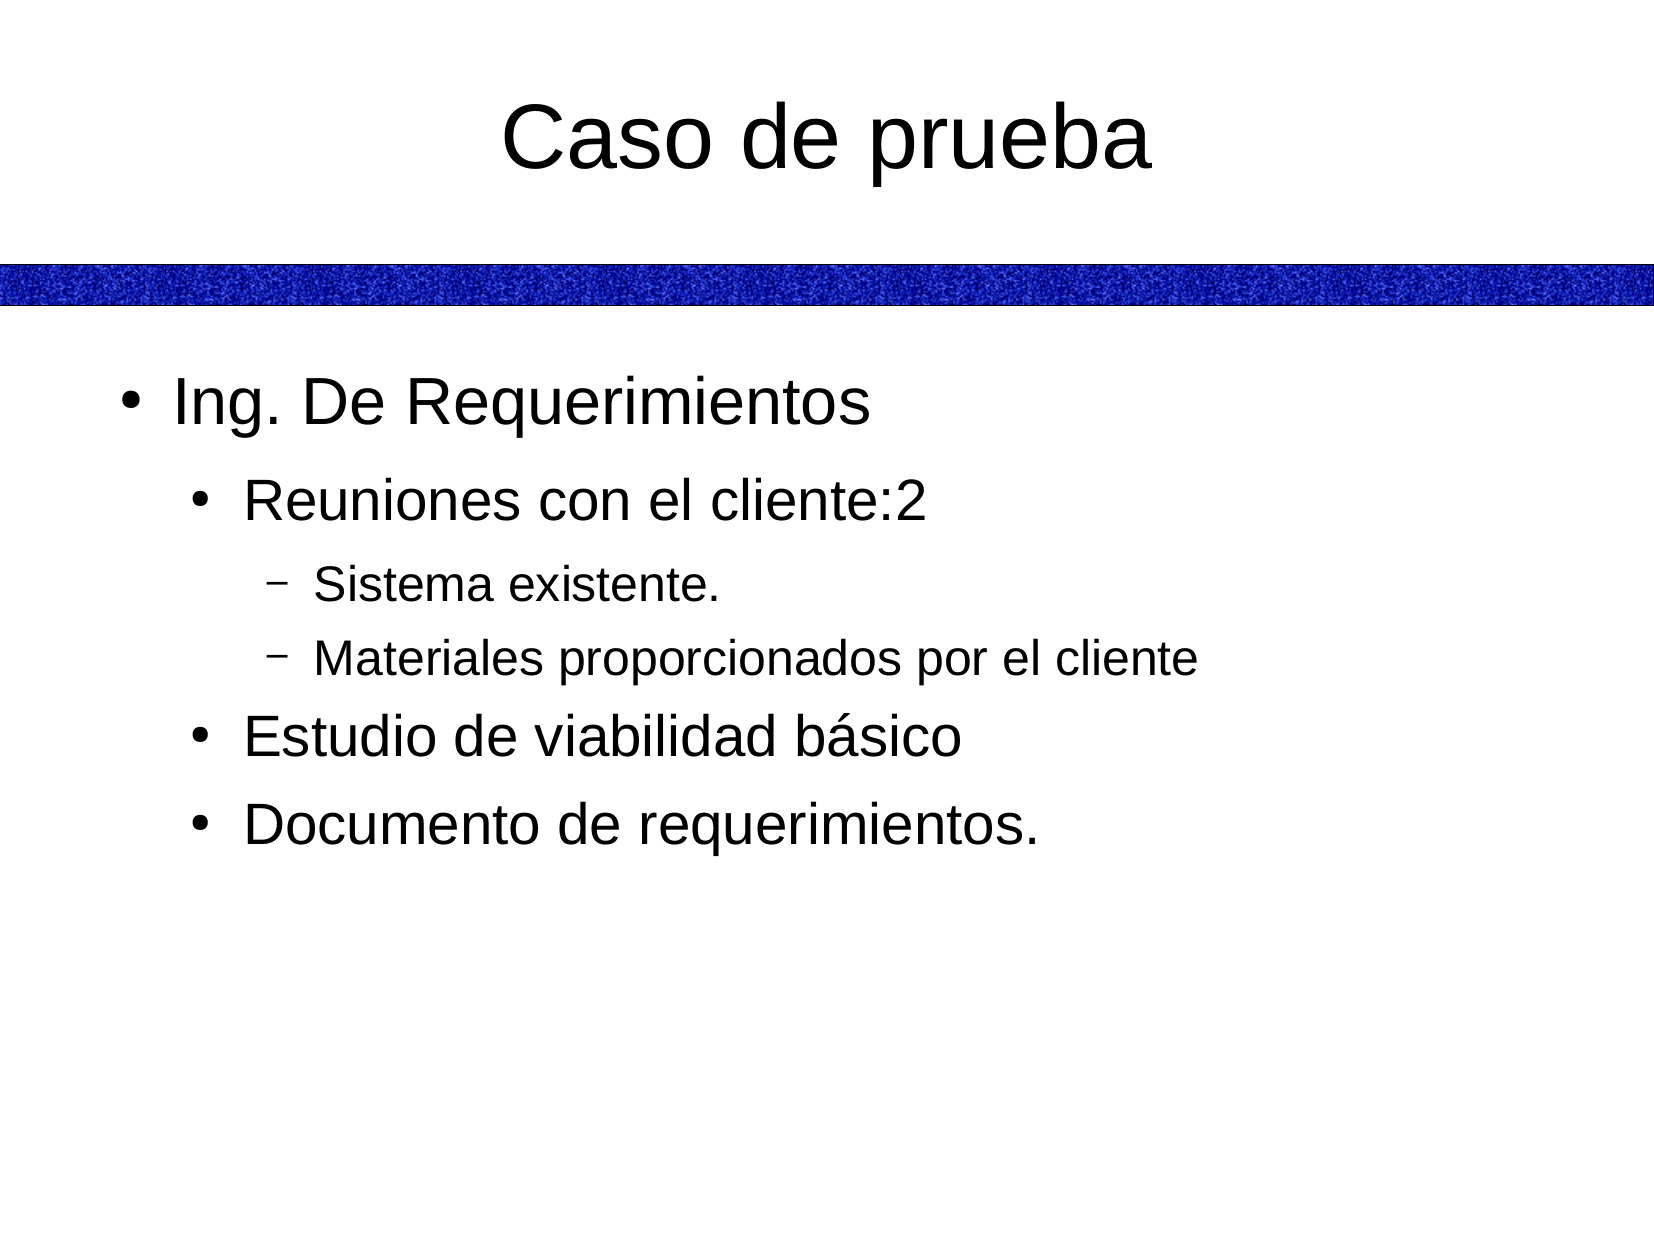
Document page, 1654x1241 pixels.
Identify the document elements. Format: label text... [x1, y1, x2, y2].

list Ing. De Requerimientos Reuniones con el cliente:2 Sistema existente. Materiales proporcionados por el cliente Estudio de viabilidad básico Documento de requerimientos. [101, 363, 1549, 1168]
picture [0, 265, 1653, 305]
title Caso de prueba [58, 21, 1595, 253]
